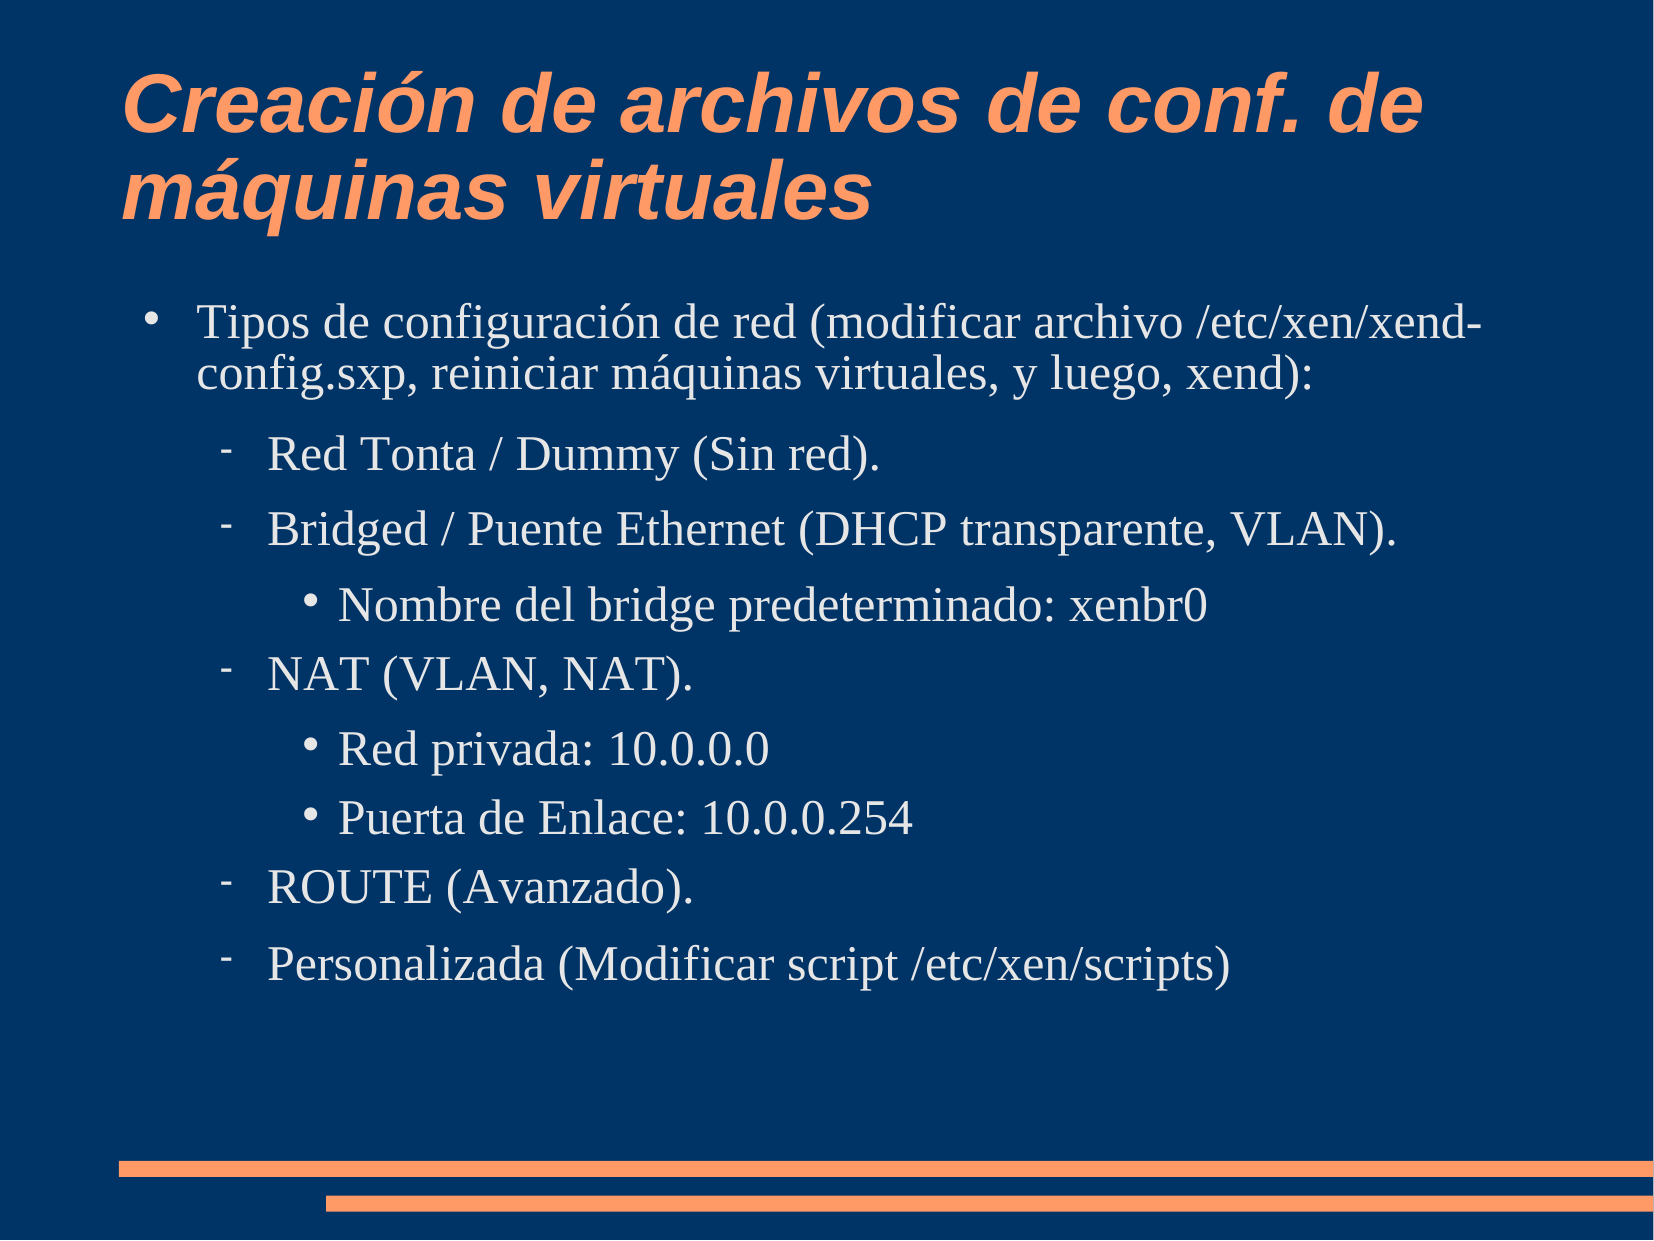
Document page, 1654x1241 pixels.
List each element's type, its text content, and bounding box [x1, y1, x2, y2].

list Tipos de configuración de red (modificar archivo /etc/xen/xend-config.sxp, reiniciar máquinas virtuales, y luego, xend): Red Tonta / Dummy (Sin red). Bridged / Puente Ethernet (DHCP transparente, VLAN). Nombre del bridge predeterminado: xenbr0 NAT (VLAN, NAT). Red privada: 10.0.0.0 Puerta de Enlace: 10.0.0.254 ROUTE (Avanzado). Personalizada (Modificar script /etc/xen/scripts)‏ [125, 297, 1565, 1093]
title Creación de archivos de conf. de máquinas virtuales [121, 46, 1534, 254]
